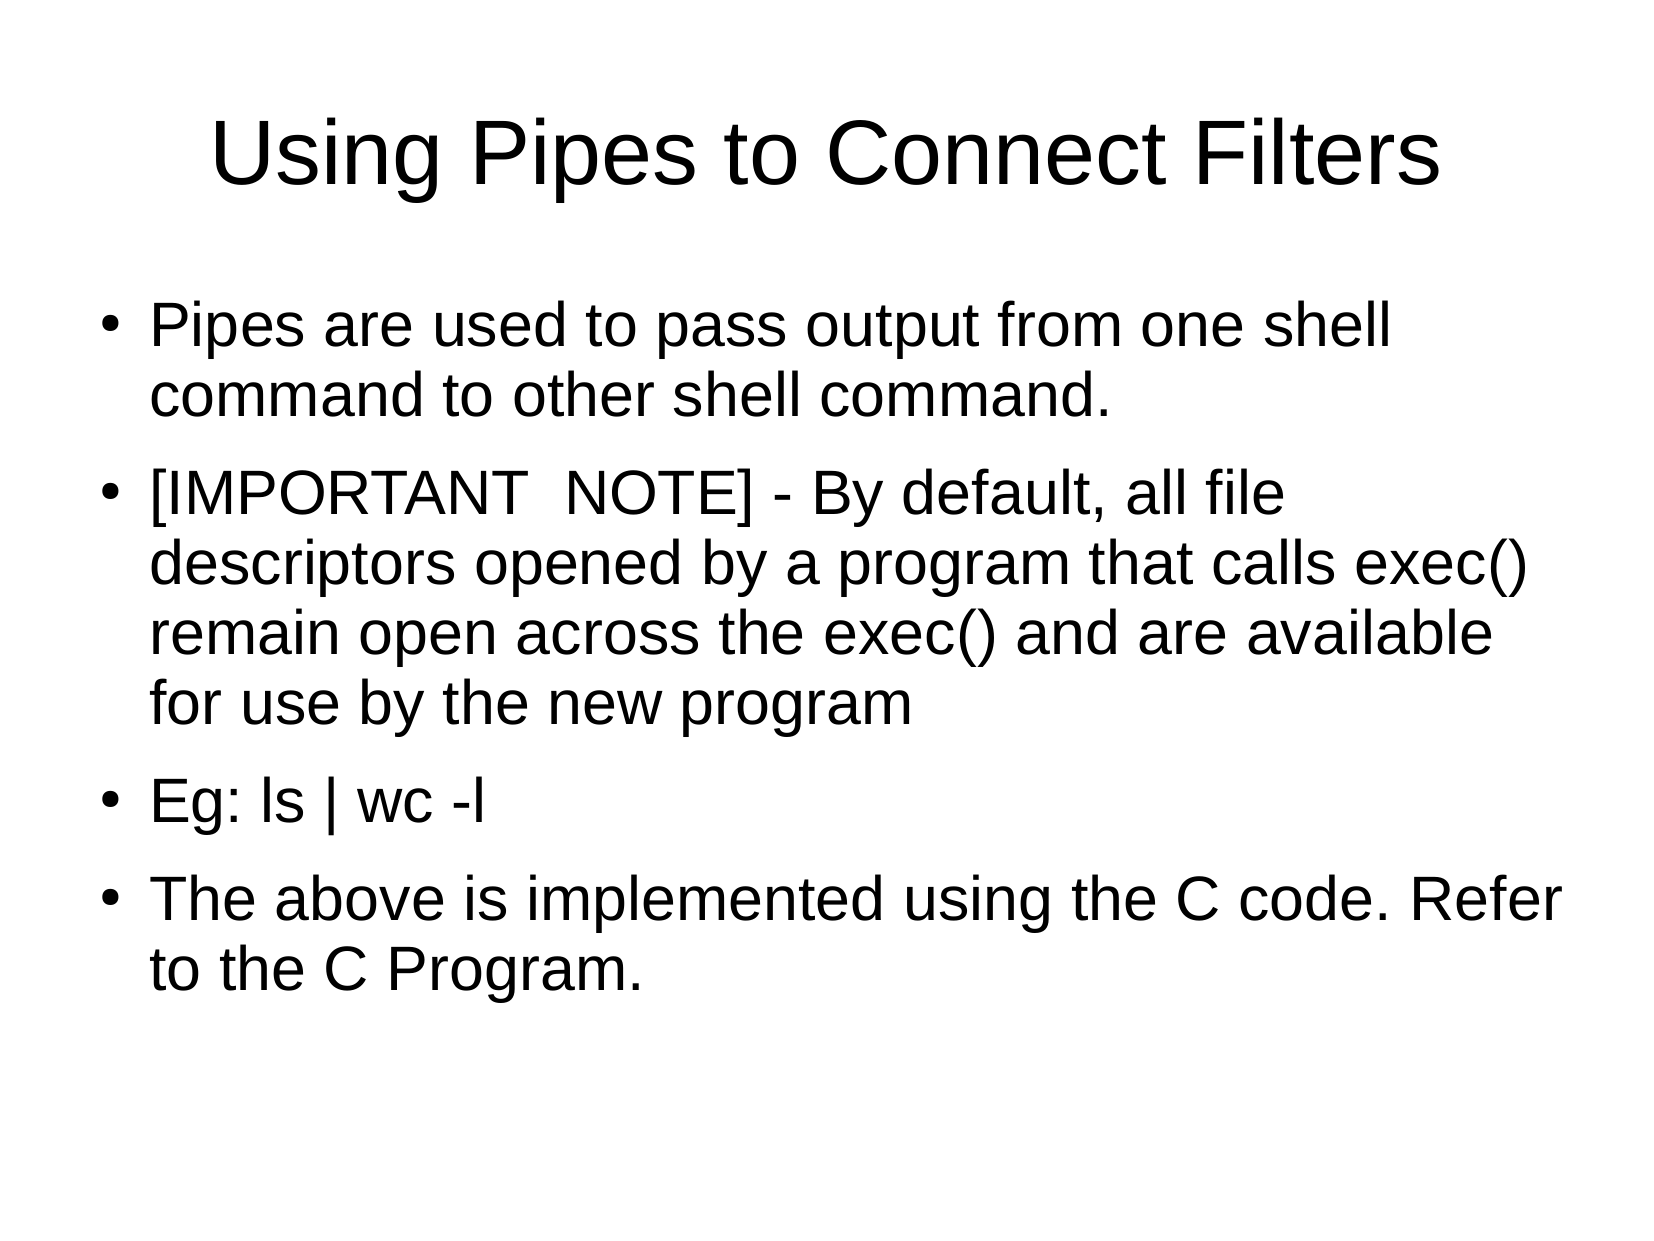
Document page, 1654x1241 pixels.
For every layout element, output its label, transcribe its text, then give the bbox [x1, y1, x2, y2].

title Using Pipes to Connect Filters [82, 49, 1571, 257]
list Pipes are used to pass output from one shell command to other shell command. [IMPORTANT NOTE] - By default, all file descriptors opened by a program that calls exec() remain open across the exec() and are available for use by the new program Eg: ls | wc -l The above is implemented using the C code. Refer to the C Program. [82, 290, 1571, 1010]
